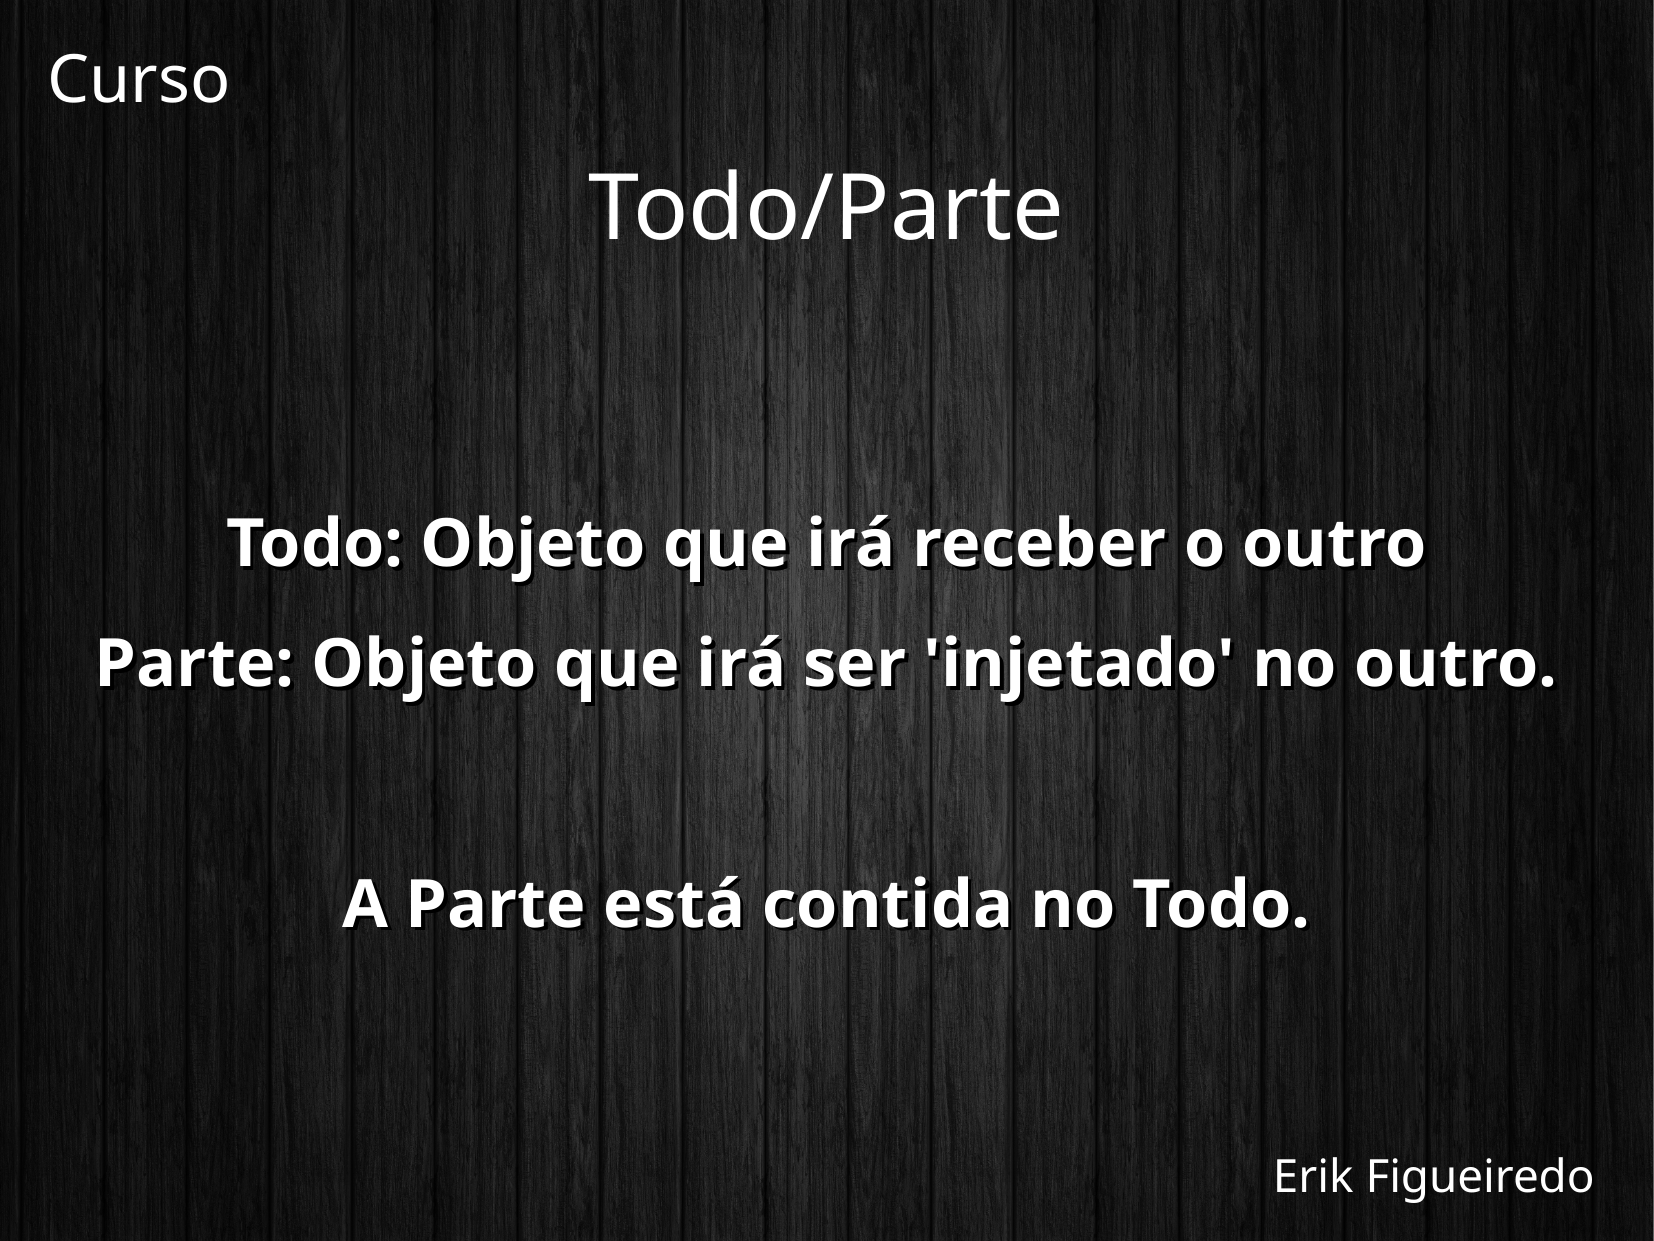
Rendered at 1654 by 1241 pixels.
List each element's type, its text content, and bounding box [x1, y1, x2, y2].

picture [0, 0, 1654, 1241]
text_box Erik Figueiredo [768, 1133, 1595, 1217]
text_box Curso [47, 35, 1087, 119]
list Todo: Objeto que irá receber o outro Parte: Objeto que irá ser 'injetado' no outro. A Parte está contida no Todo. [82, 311, 1571, 1131]
title Todo/Parte [82, 129, 1571, 278]
